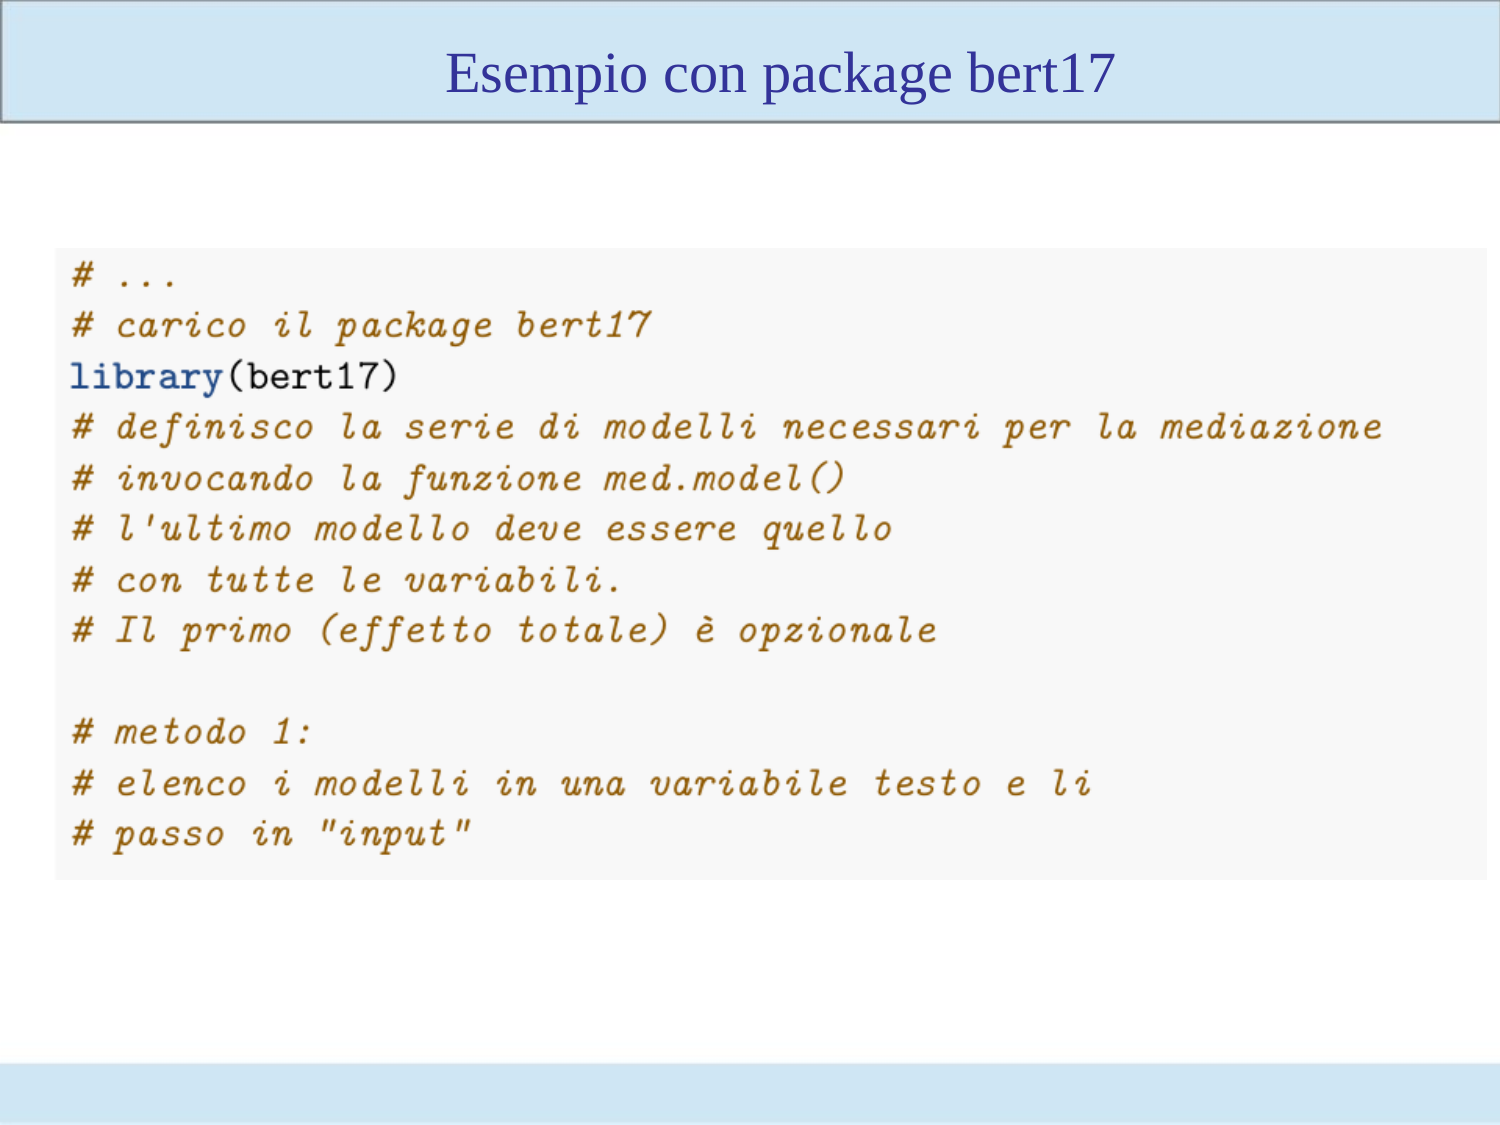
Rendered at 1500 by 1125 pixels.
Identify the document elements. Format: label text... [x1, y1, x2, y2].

picture [0, 0, 1500, 1125]
title Esempio con package bert17 [249, 21, 1313, 117]
